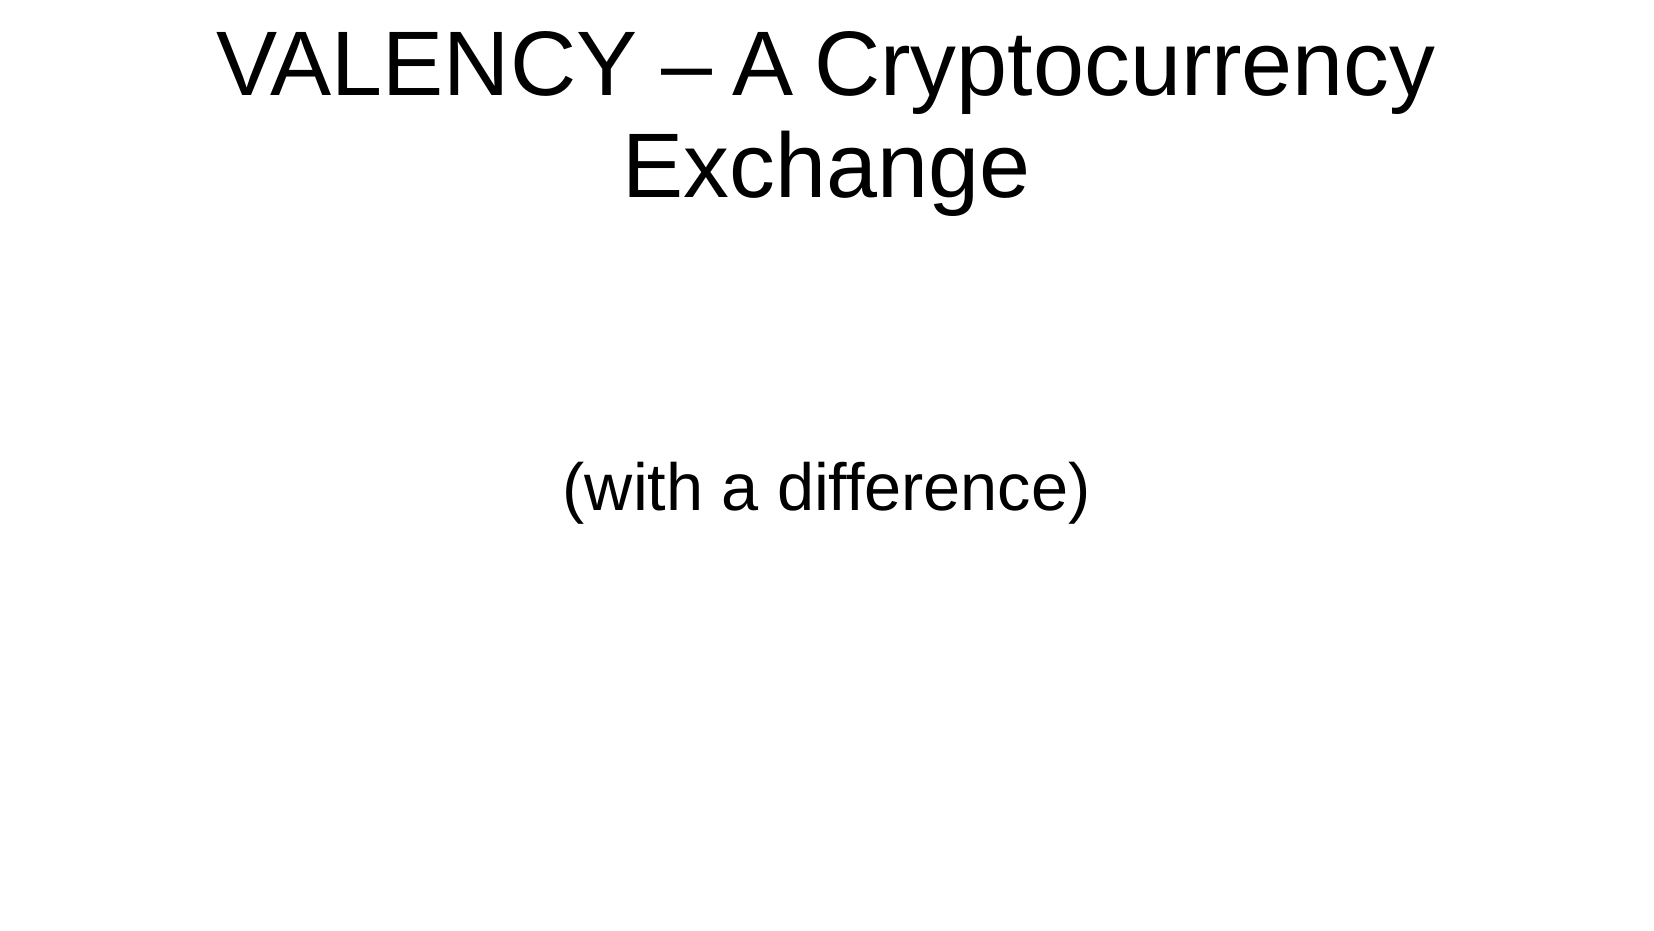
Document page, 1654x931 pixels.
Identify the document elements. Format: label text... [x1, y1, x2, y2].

subtitle (with a difference) [82, 217, 1571, 758]
title VALENCY – A Cryptocurrency Exchange [82, 12, 1571, 217]
